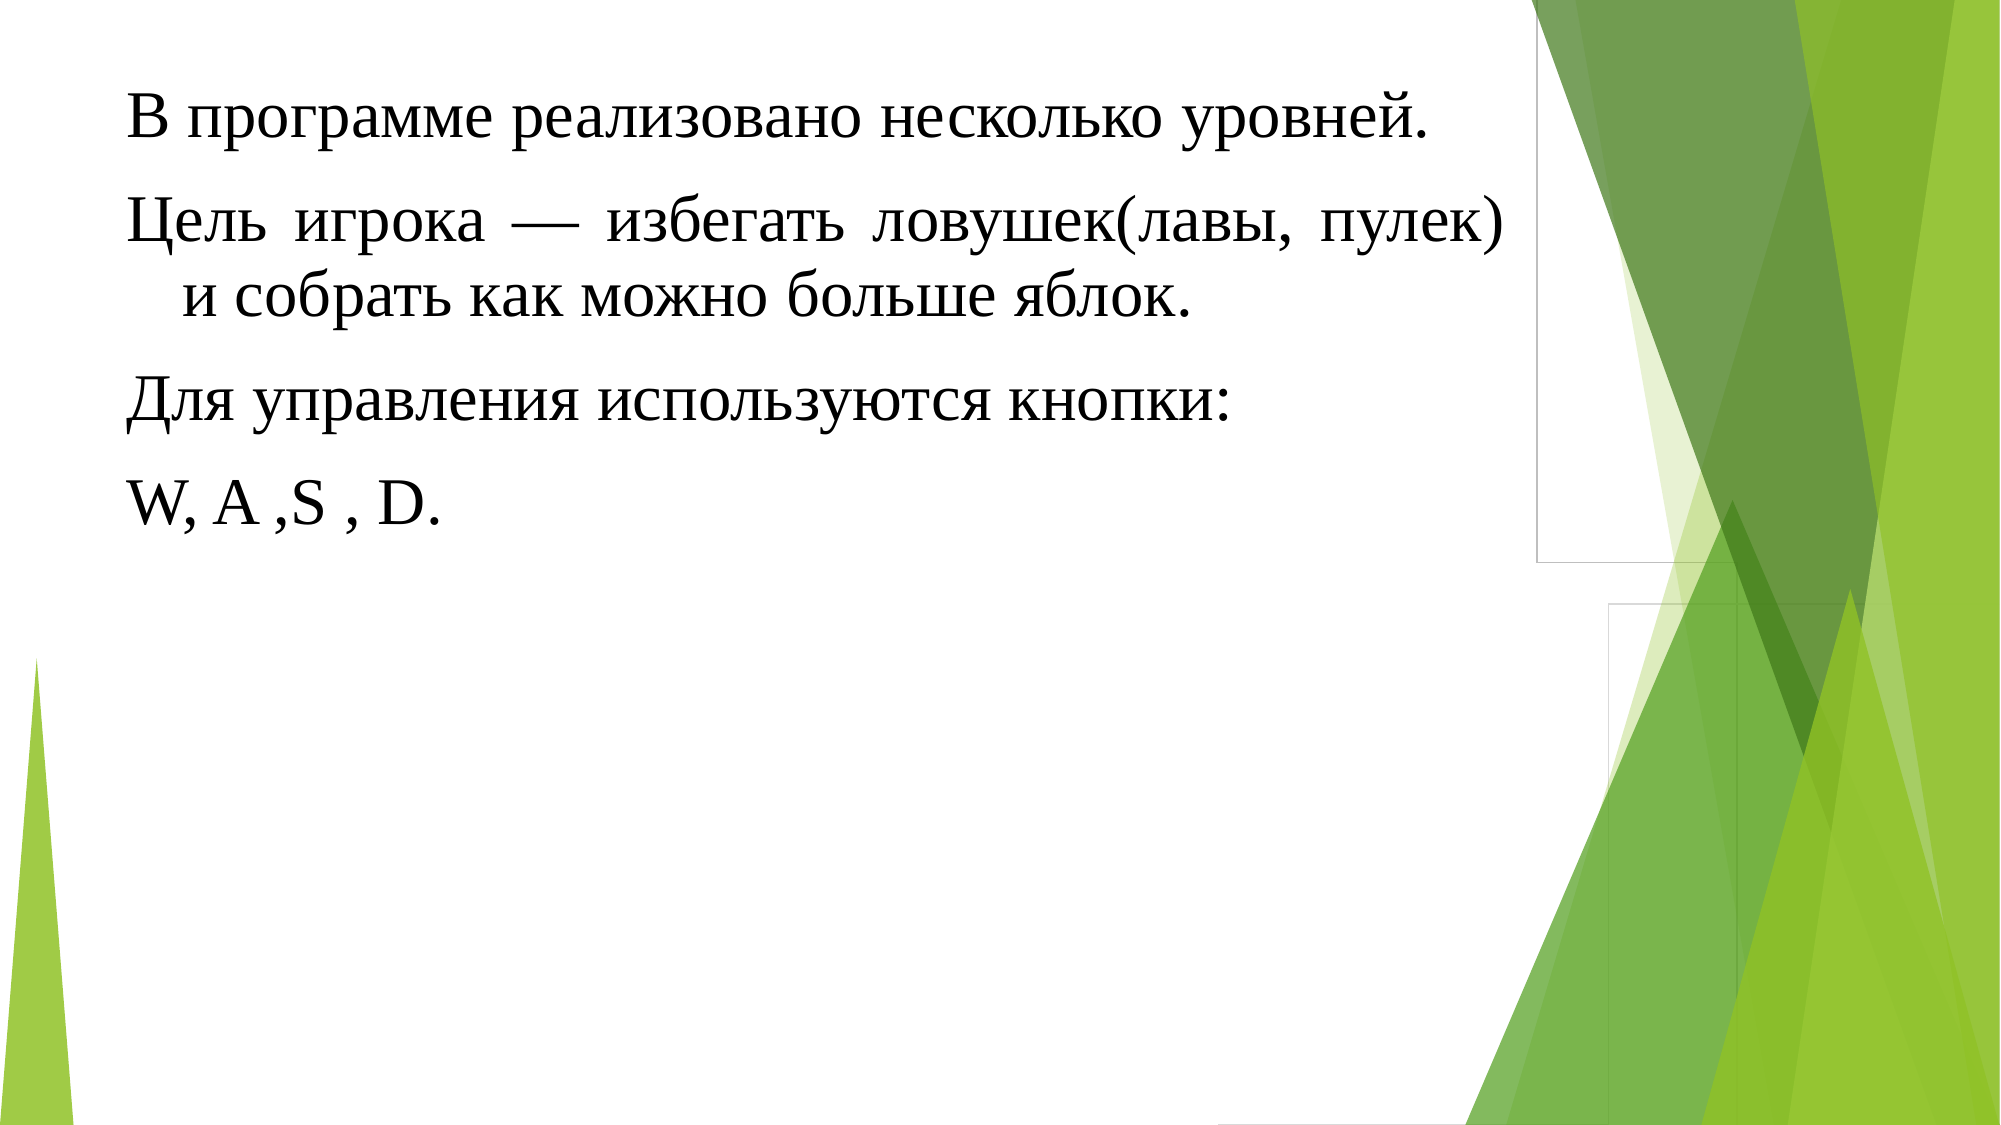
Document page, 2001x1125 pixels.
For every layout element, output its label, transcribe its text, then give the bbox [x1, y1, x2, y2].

list В программе реализовано несколько уровней. Цель игрока — избегать ловушек(лавы, пулек) и собрать как можно больше яблок. Для управления используются кнопки: W, A ,S , D. [111, 70, 1522, 991]
